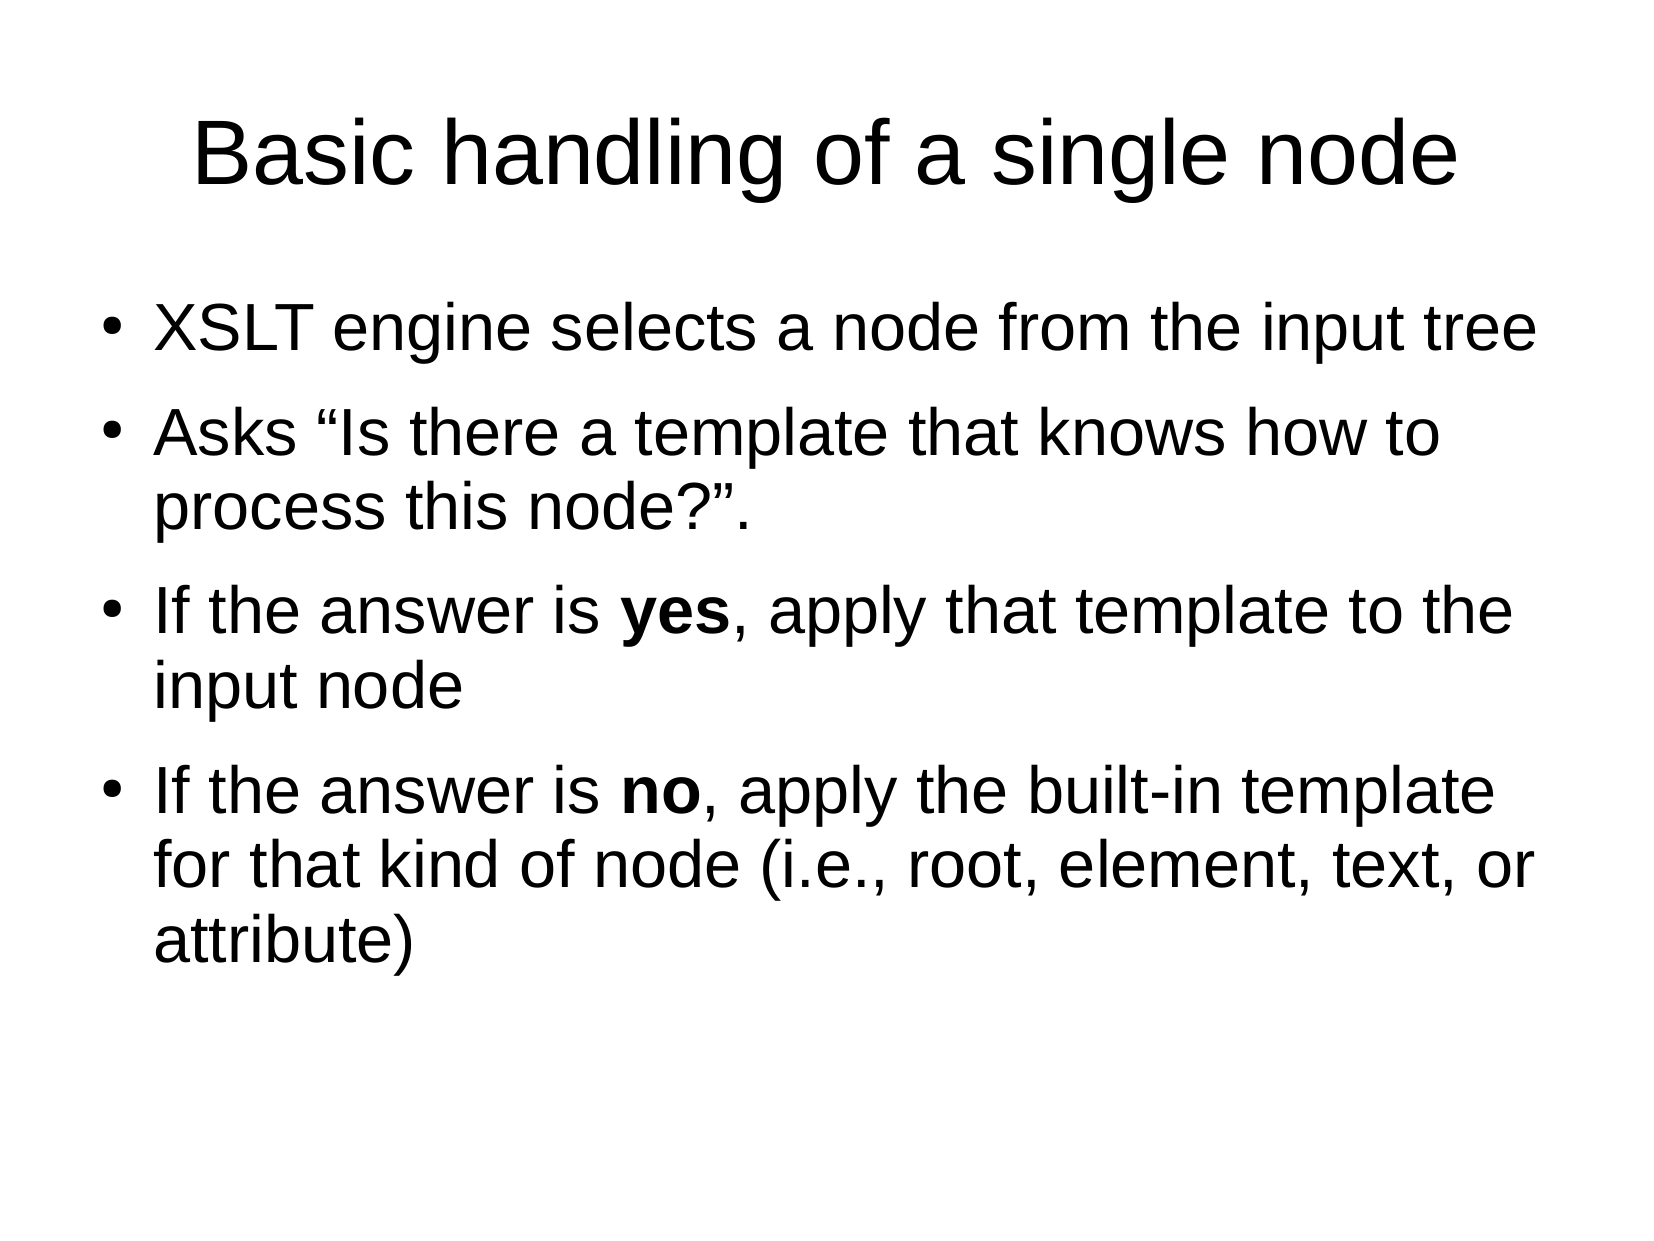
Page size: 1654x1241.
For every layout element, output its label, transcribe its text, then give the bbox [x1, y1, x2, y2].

title Basic handling of a single node [82, 49, 1571, 257]
list XSLT engine selects a node from the input tree Asks “Is there a template that knows how to process this node?”. If the answer is yes, apply that template to the input node If the answer is no, apply the built-in template for that kind of node (i.e., root, element, text, or attribute) [82, 290, 1571, 1010]
